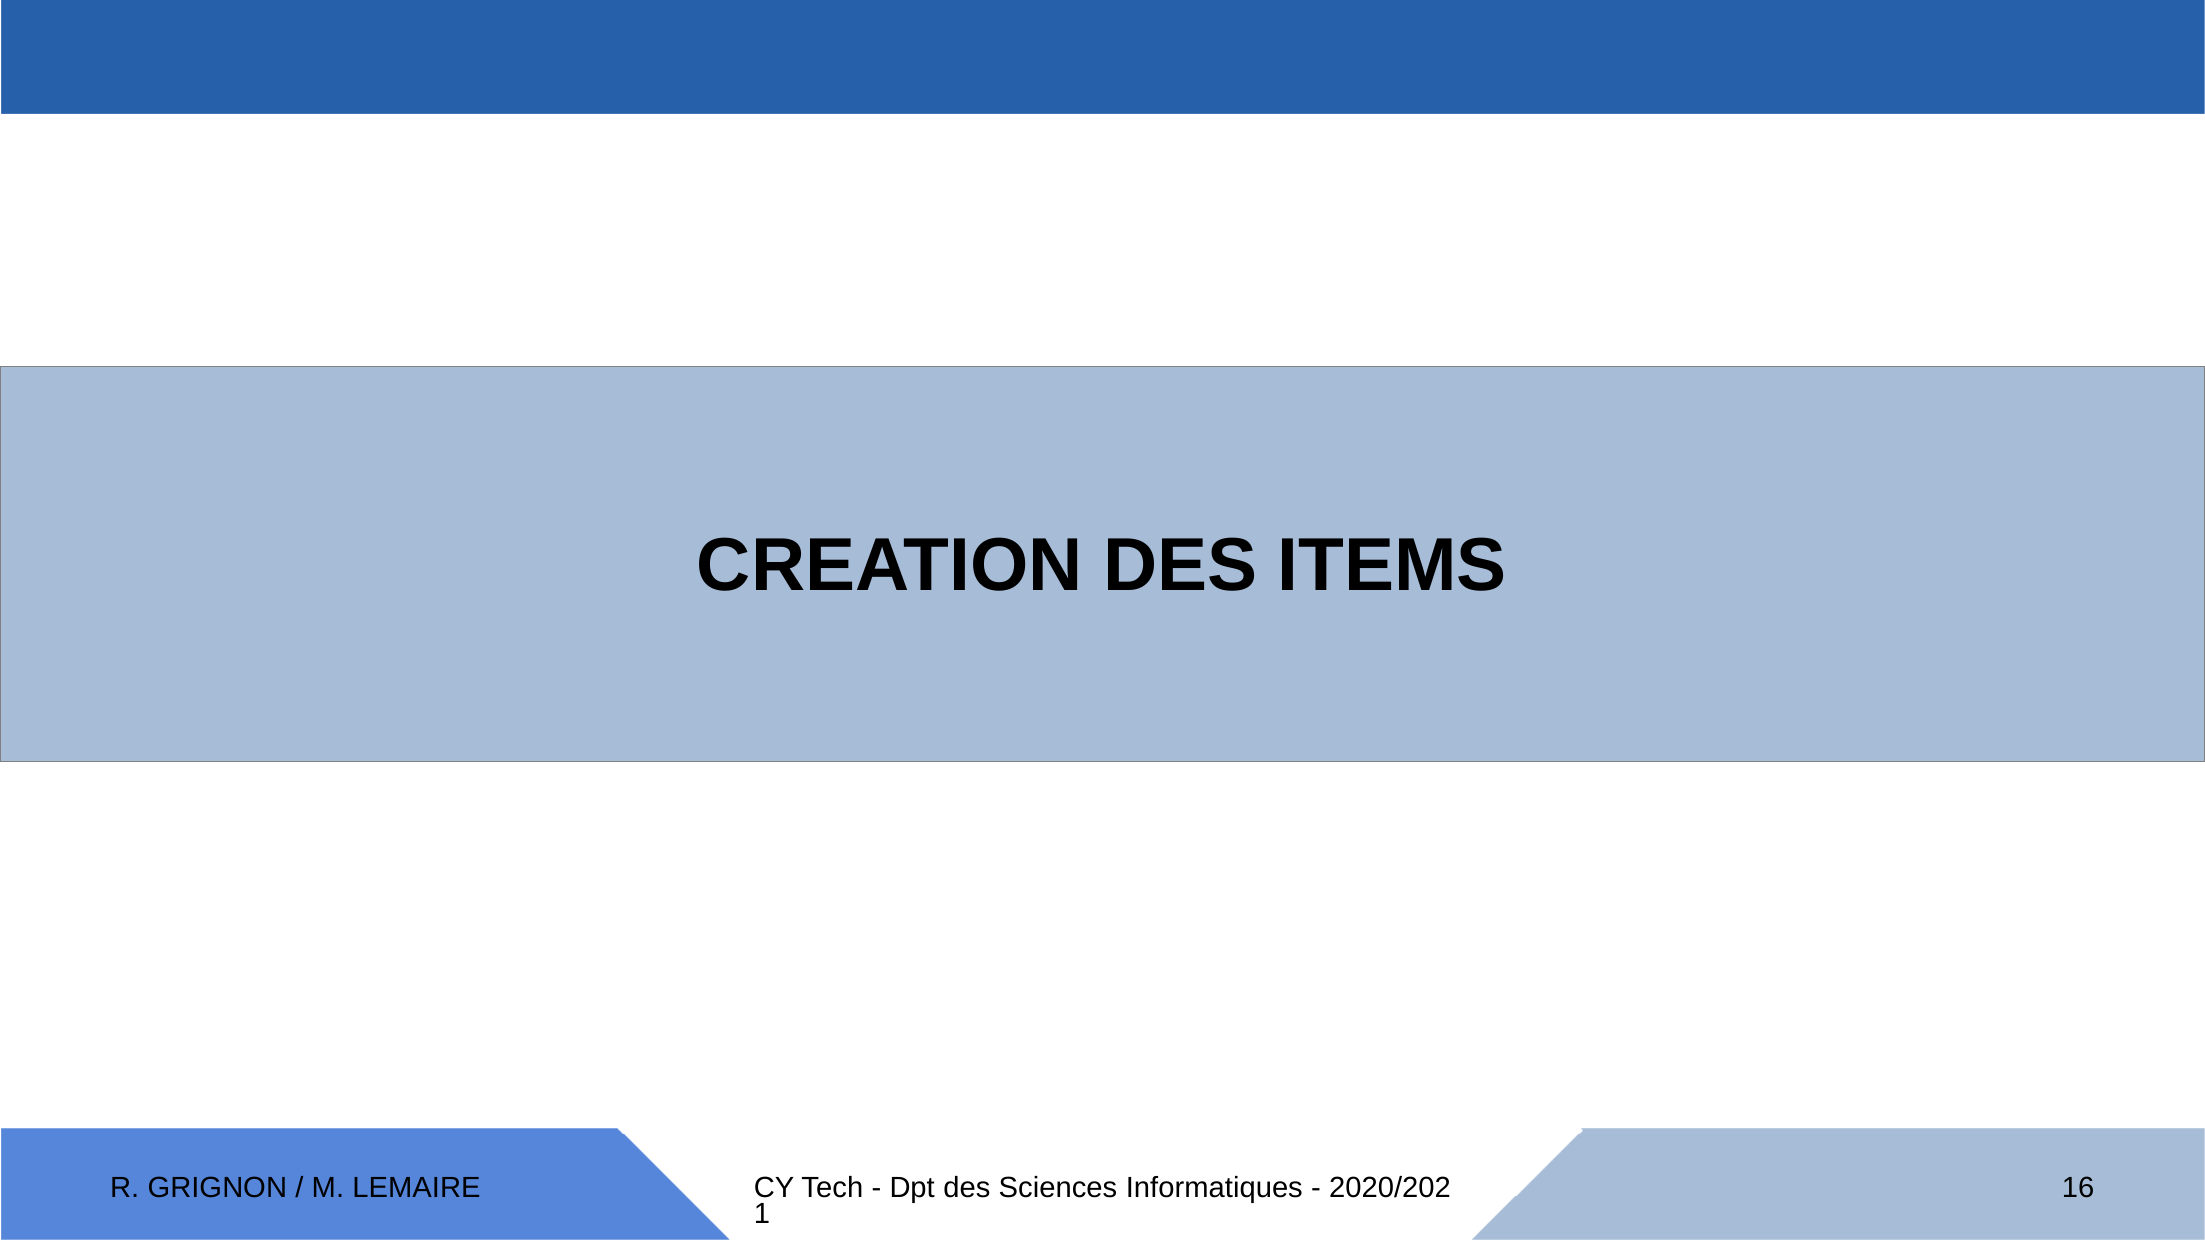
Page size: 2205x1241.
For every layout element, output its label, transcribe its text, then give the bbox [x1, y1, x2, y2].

picture [0, 762, 2205, 1241]
text_box CREATION DES ITEMS [0, 366, 2205, 762]
picture [0, 0, 2205, 366]
